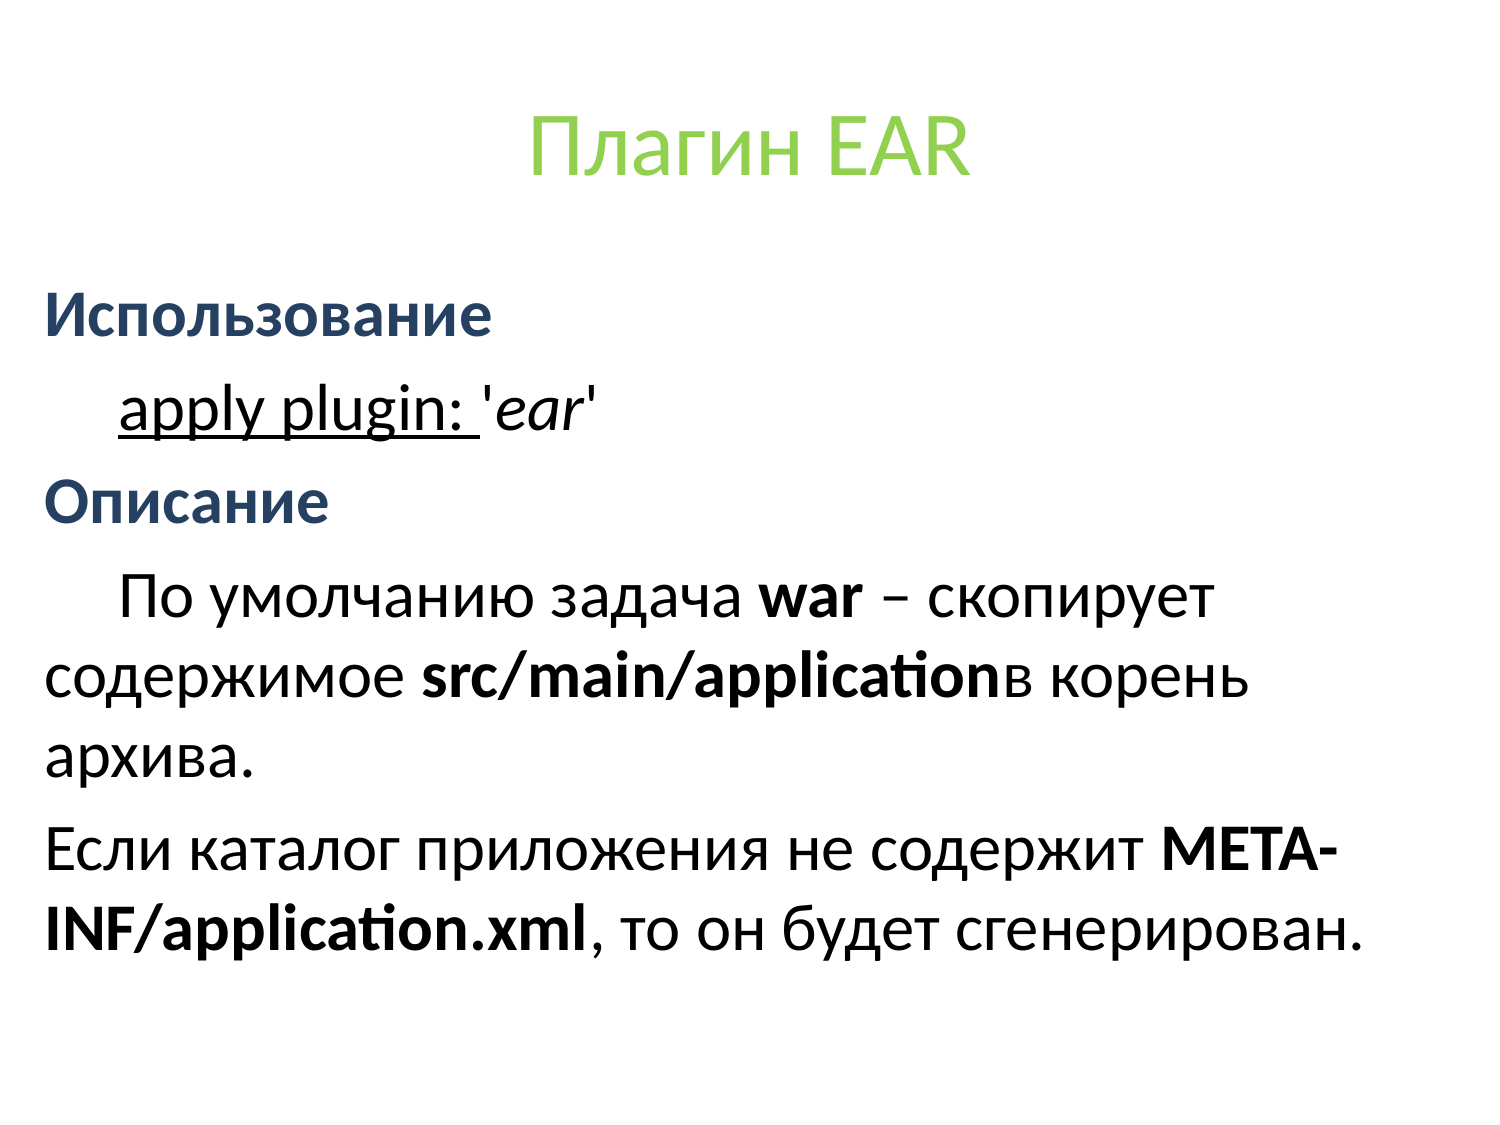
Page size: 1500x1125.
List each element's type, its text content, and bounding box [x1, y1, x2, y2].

title Плагин EAR [75, 45, 1425, 233]
list Использование apply plugin: 'ear' Описание По умолчанию задача war – скопирует содержимое src/main/applicationв корень архива. Если каталог приложения не содержит META-INF/application.xml, то он будет сгенерирован. [29, 262, 1471, 1071]
